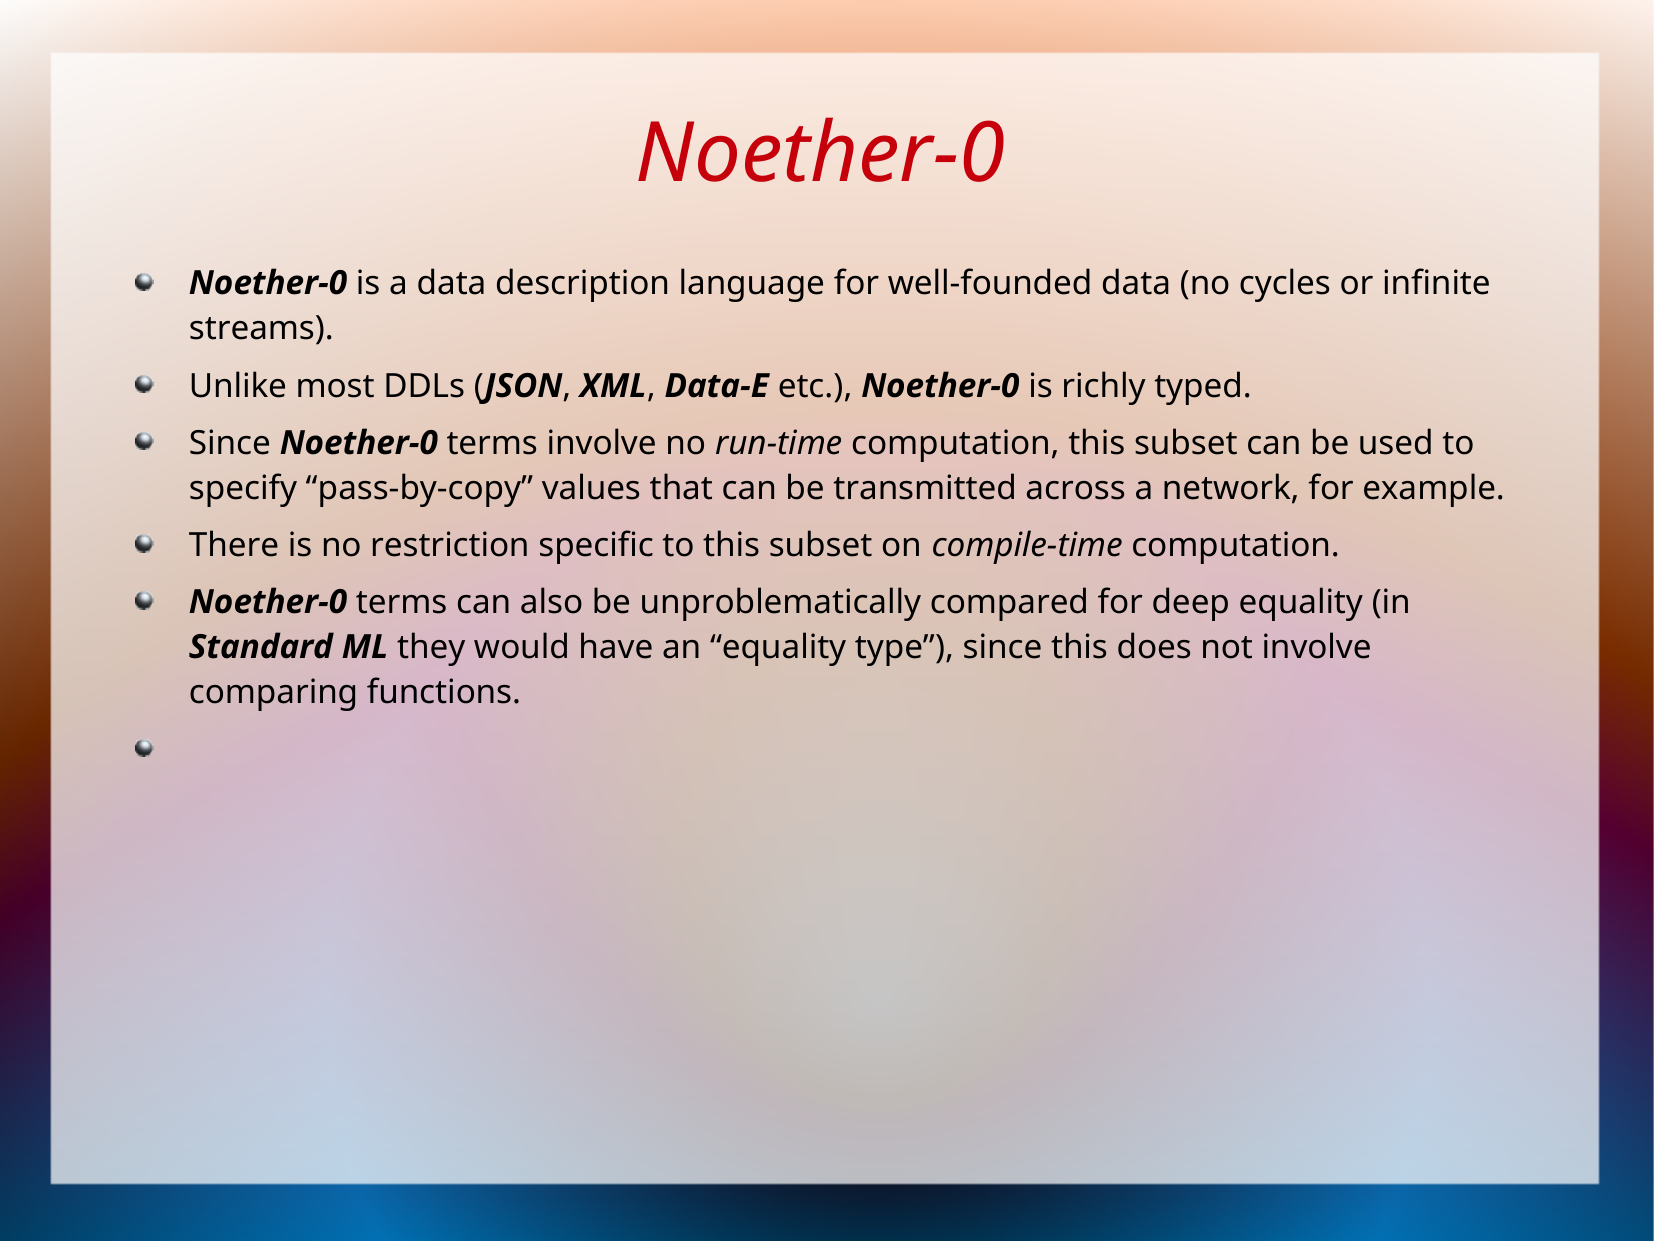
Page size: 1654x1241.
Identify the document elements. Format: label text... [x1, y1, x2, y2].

picture [0, 0, 1654, 1241]
list Noether-0 is a data description language for well-founded data (no cycles or infinite streams). Unlike most DDLs (JSON, XML, Data-E etc.), Noether-0 is richly typed. Since Noether-0 terms involve no run-time computation, this subset can be used to specify “pass-by-copy” values that can be transmitted across a network, for example. There is no restriction specific to this subset on compile-time computation. Noether-0 terms can also be unproblematically compared for deep equality (in Standard ML they would have an “equality type”), since this does not involve comparing functions. [118, 259, 1536, 1063]
title Noether-0 [76, 73, 1565, 226]
